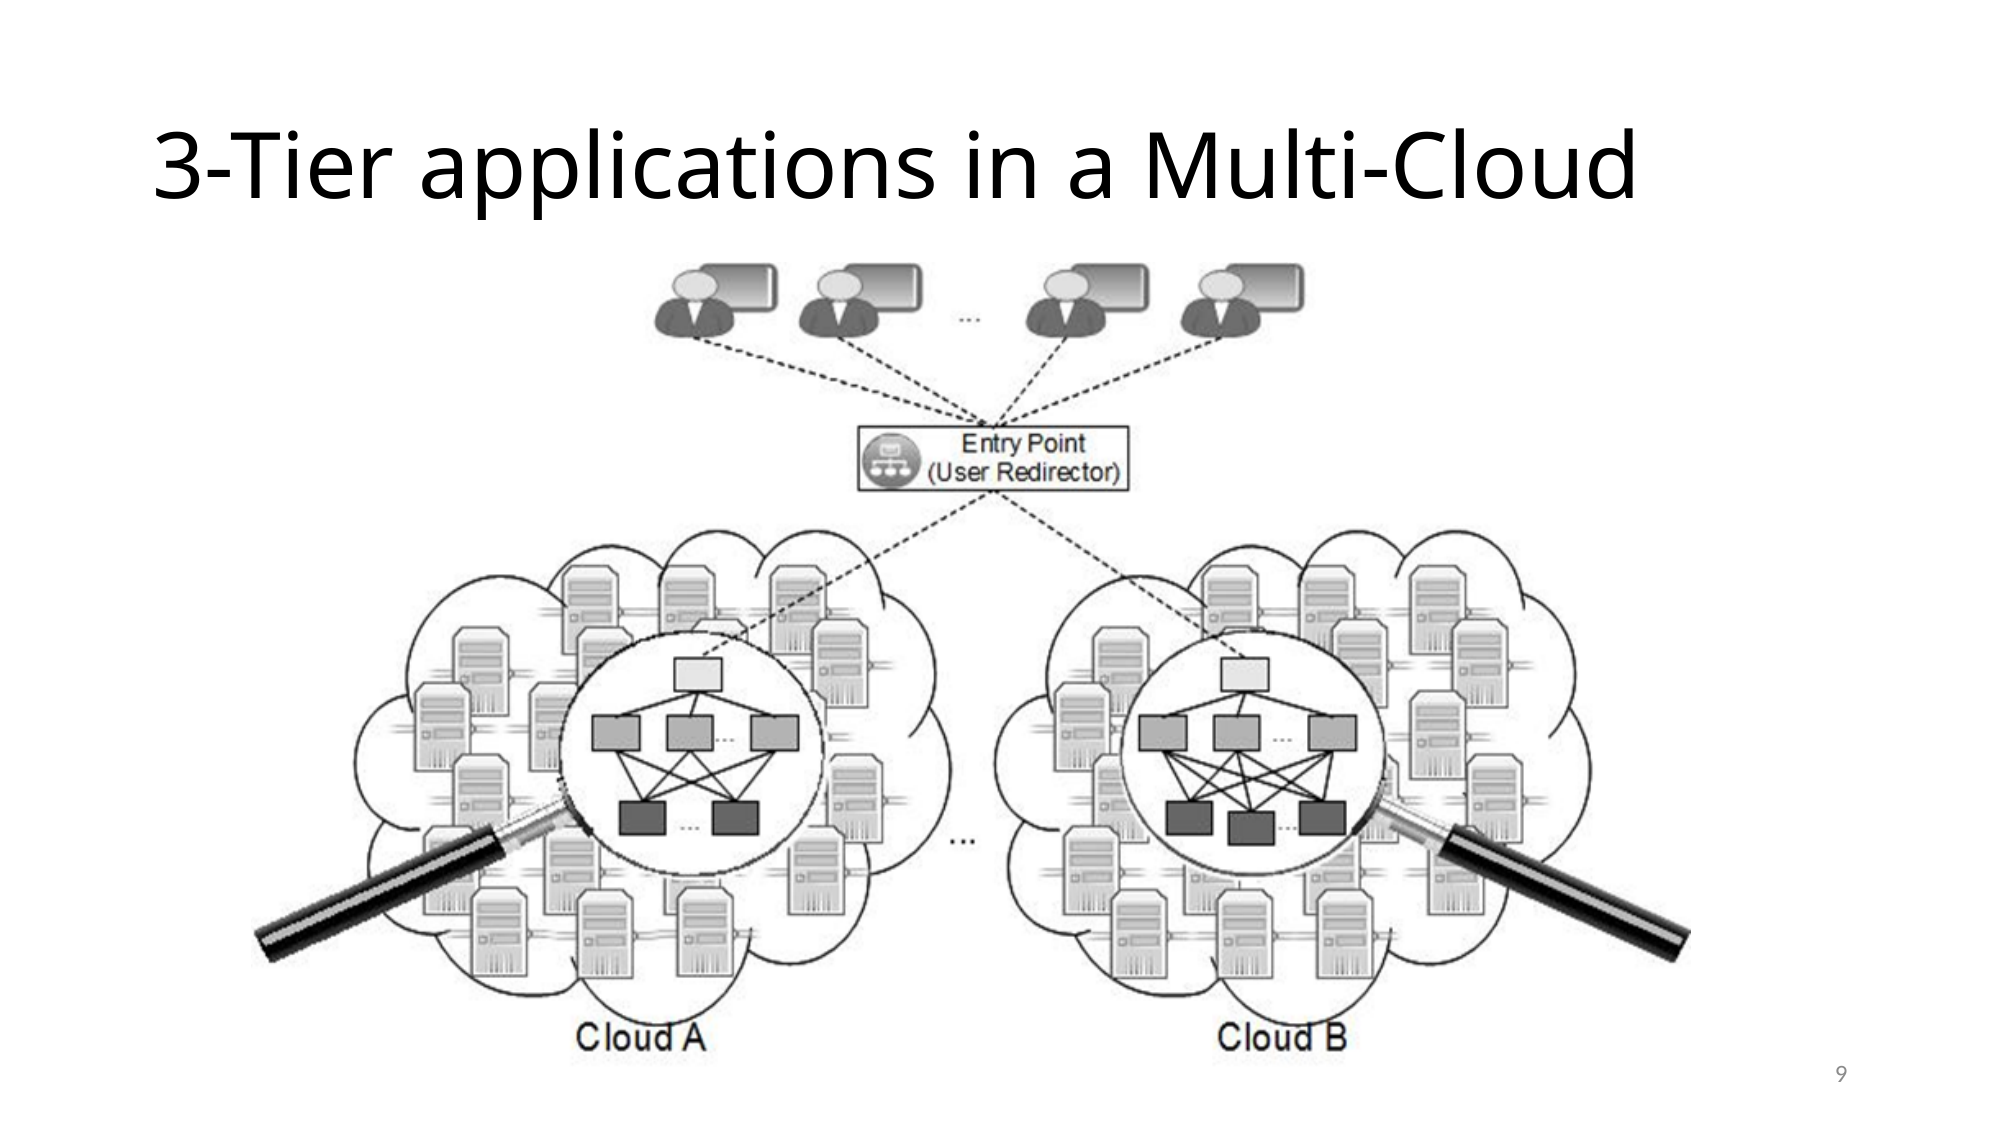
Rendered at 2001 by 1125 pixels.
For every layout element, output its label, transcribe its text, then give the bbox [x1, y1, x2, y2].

title 3-Tier applications in a Multi-Cloud [137, 59, 1863, 278]
picture [251, 262, 1691, 1068]
slide_number <number> [1412, 1042, 1863, 1103]
